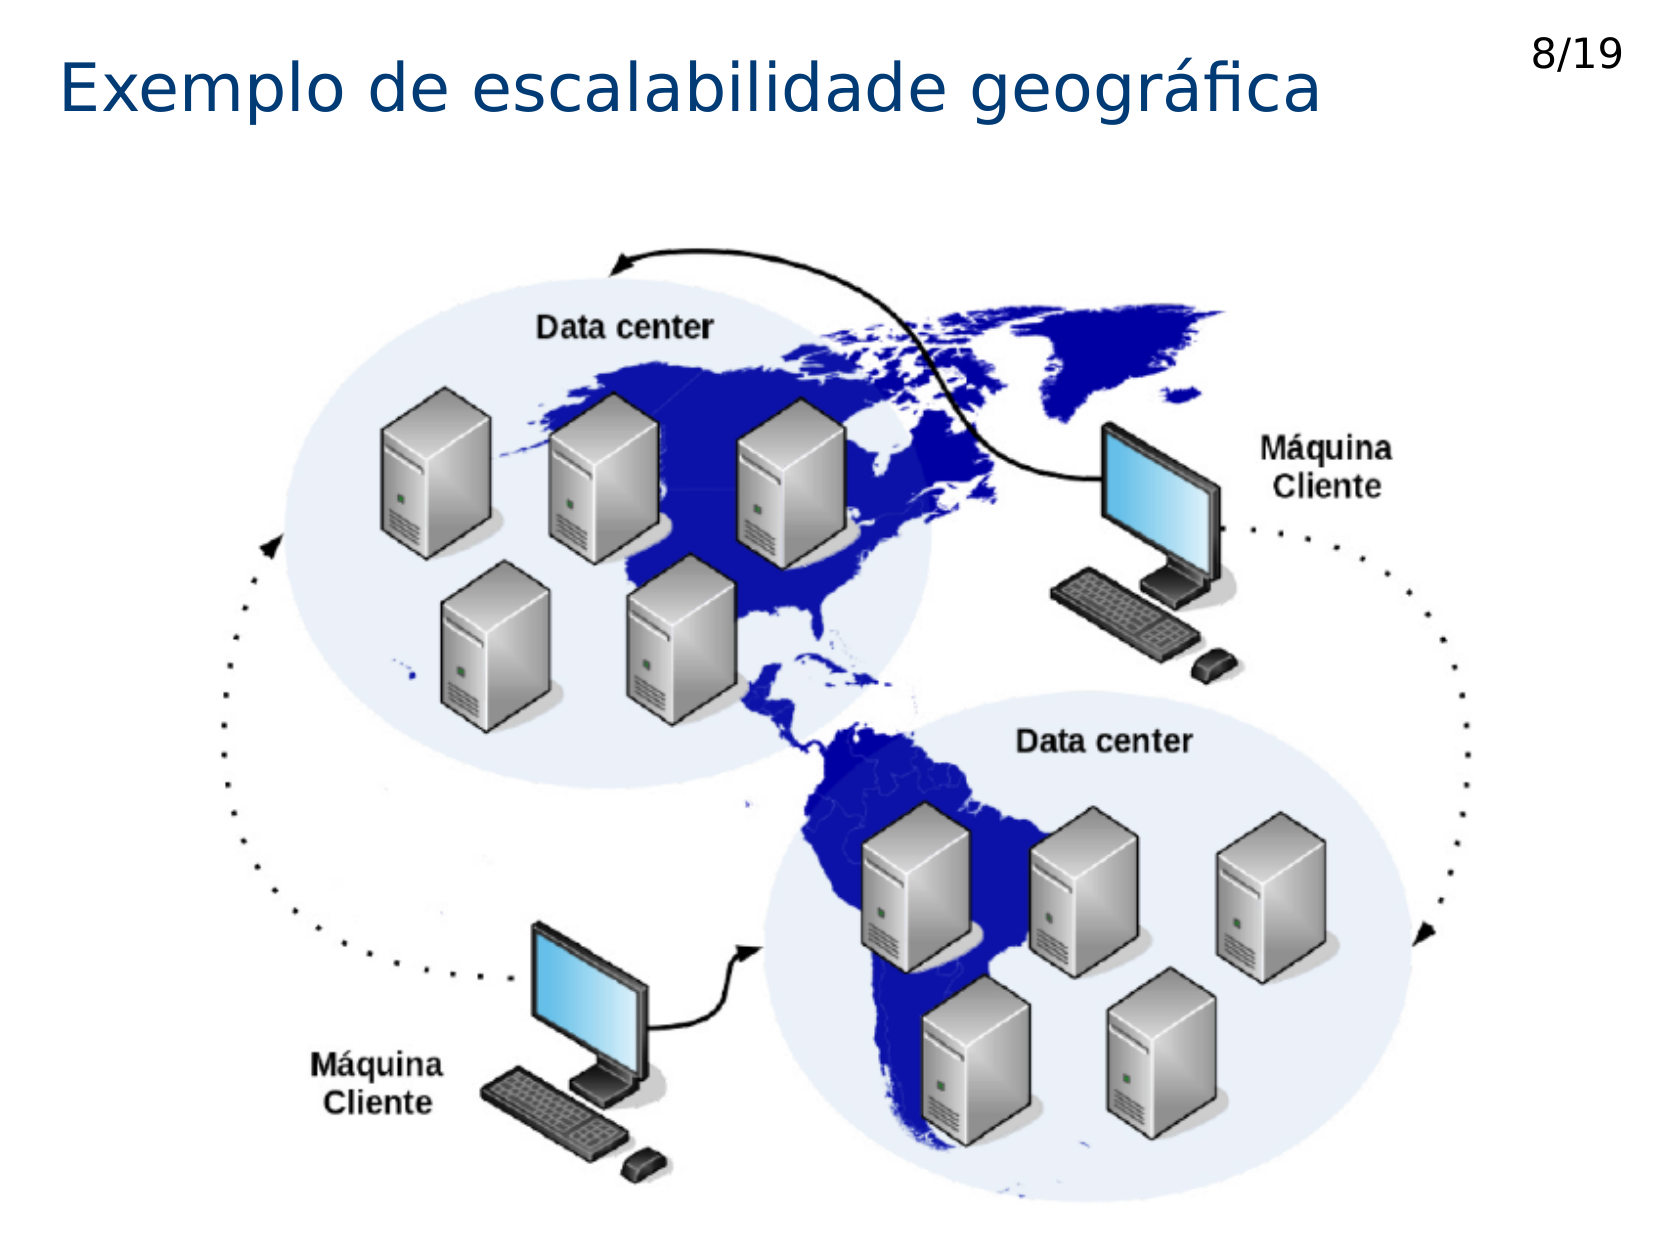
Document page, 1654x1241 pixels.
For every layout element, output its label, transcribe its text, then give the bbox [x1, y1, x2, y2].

picture [179, 241, 1489, 1211]
title Exemplo de escalabilidade geográfica [59, 29, 1506, 148]
